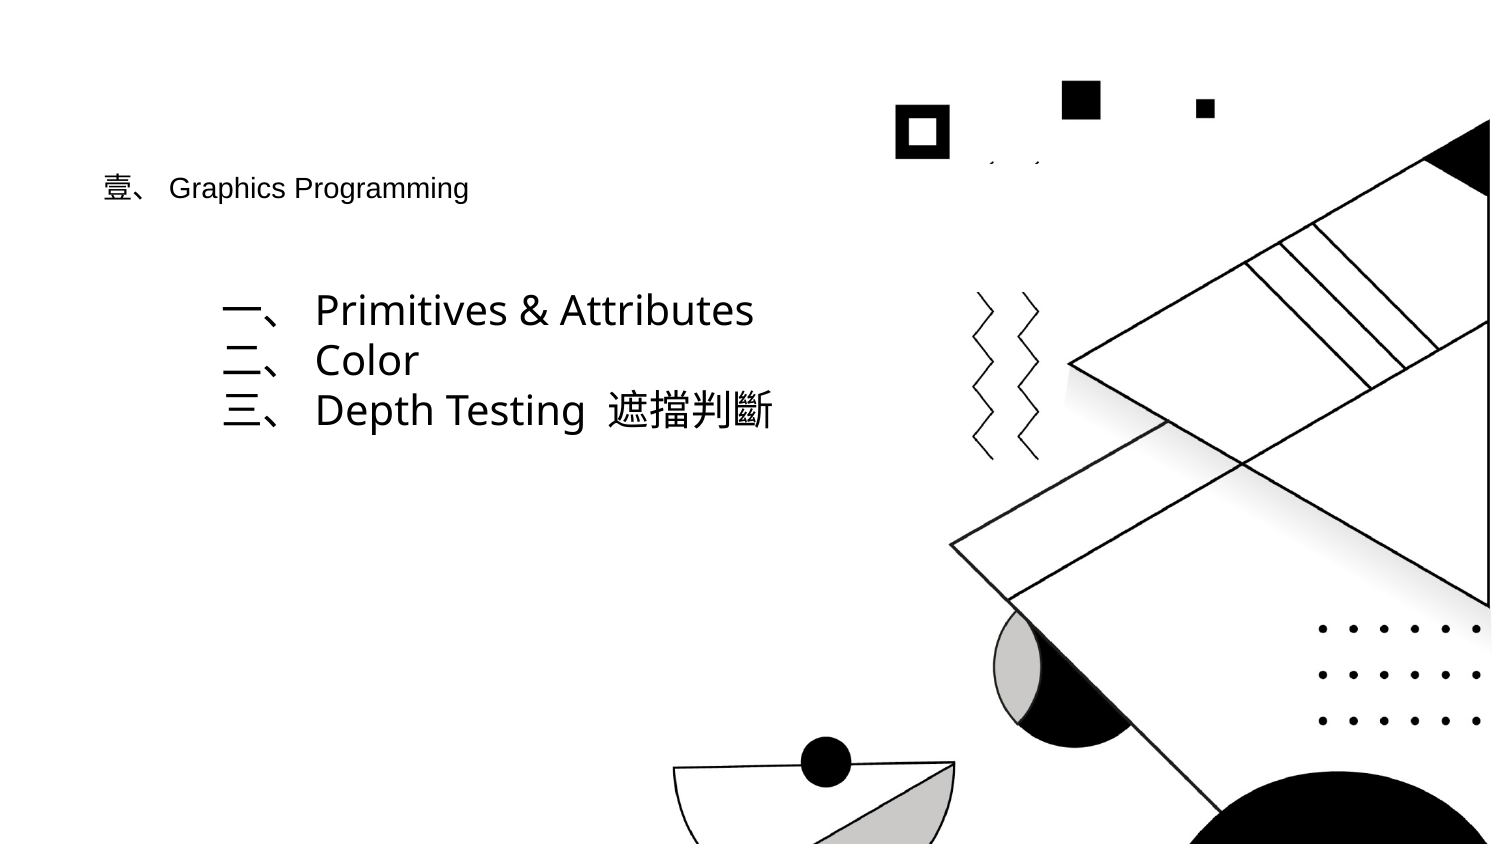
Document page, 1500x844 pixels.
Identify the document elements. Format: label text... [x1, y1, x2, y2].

picture [0, 2, 1500, 844]
slide_number <number> [1104, 782, 1455, 827]
text_box 一、Primitives & Attributes 二、Color 三、Depth Testing 遮擋判斷 [206, 275, 862, 442]
title 壹、Graphics Programming [88, 161, 1364, 385]
